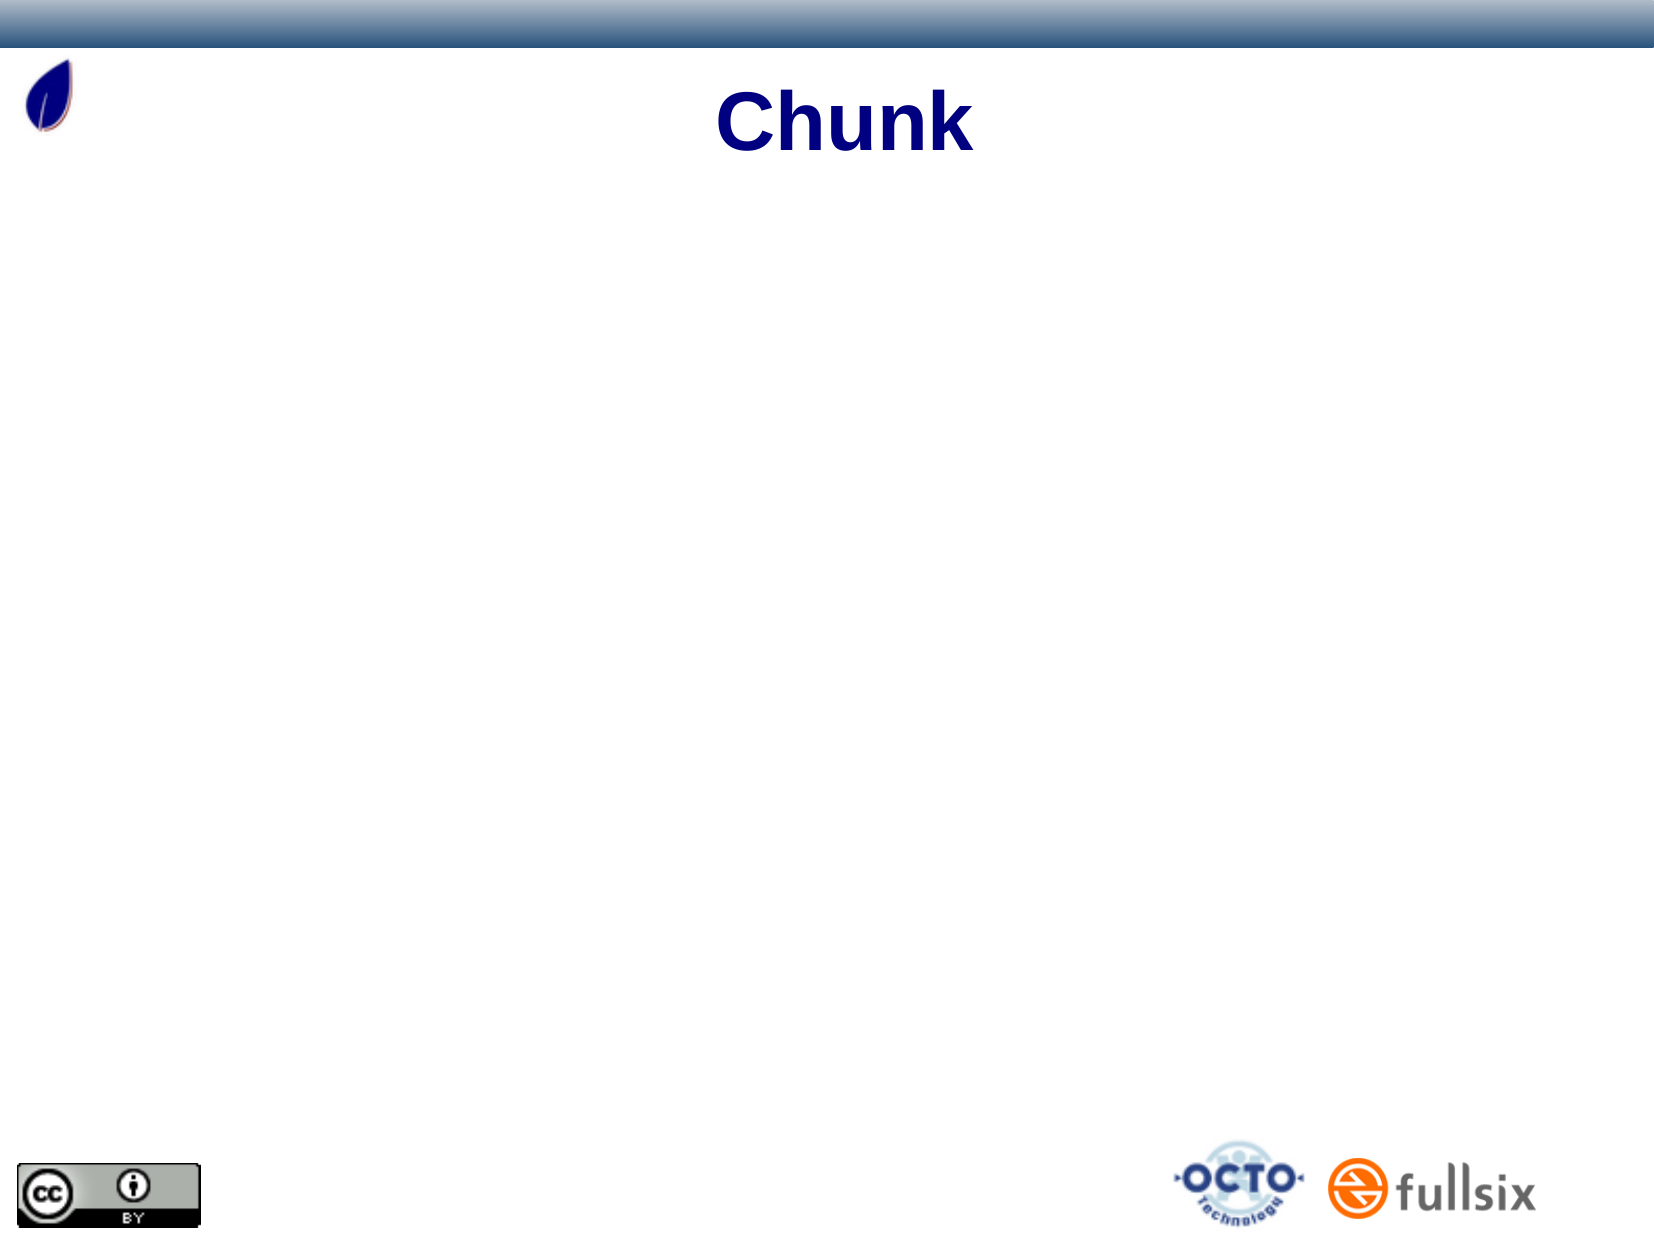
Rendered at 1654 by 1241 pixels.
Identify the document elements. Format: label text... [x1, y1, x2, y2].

title Chunk [156, 55, 1534, 188]
picture [1328, 1158, 1536, 1219]
picture [17, 1163, 201, 1228]
picture [1166, 1138, 1313, 1235]
picture [14, 55, 89, 136]
